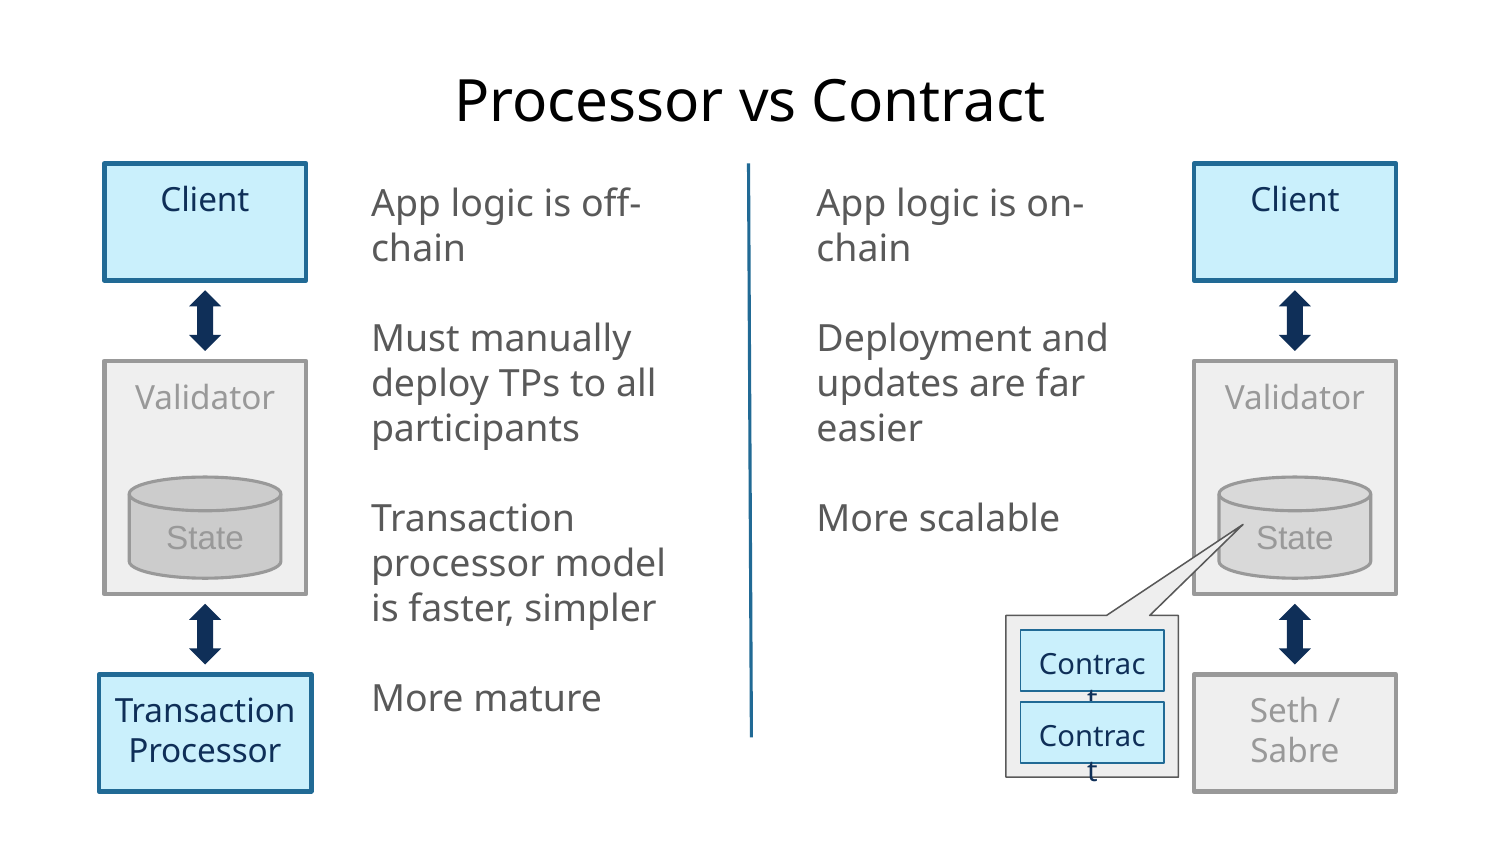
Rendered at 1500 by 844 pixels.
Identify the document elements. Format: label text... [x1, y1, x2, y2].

list App logic is off-chain Must manually deploy TPs to all participants Transaction processor model is faster, simpler More mature [356, 163, 699, 792]
list App logic is on-chain Deployment and updates are far easier More scalable [801, 163, 1144, 686]
text_box [1005, 524, 1243, 778]
text_box [189, 603, 222, 665]
text_box Contract [1021, 630, 1164, 691]
title Processor vs Contract [51, 47, 1449, 142]
text_box [1278, 603, 1311, 665]
text_box Transaction Processor [99, 675, 311, 791]
text_box [189, 290, 222, 351]
text_box State [129, 477, 281, 579]
text_box Validator [104, 361, 306, 594]
text_box Seth / Sabre [1194, 675, 1396, 791]
text_box Client [1194, 163, 1396, 280]
text_box State [1219, 477, 1371, 579]
text_box Validator [1194, 361, 1396, 594]
text_box Contract [1021, 702, 1164, 763]
text_box [1278, 290, 1311, 351]
text_box Client [104, 163, 306, 280]
